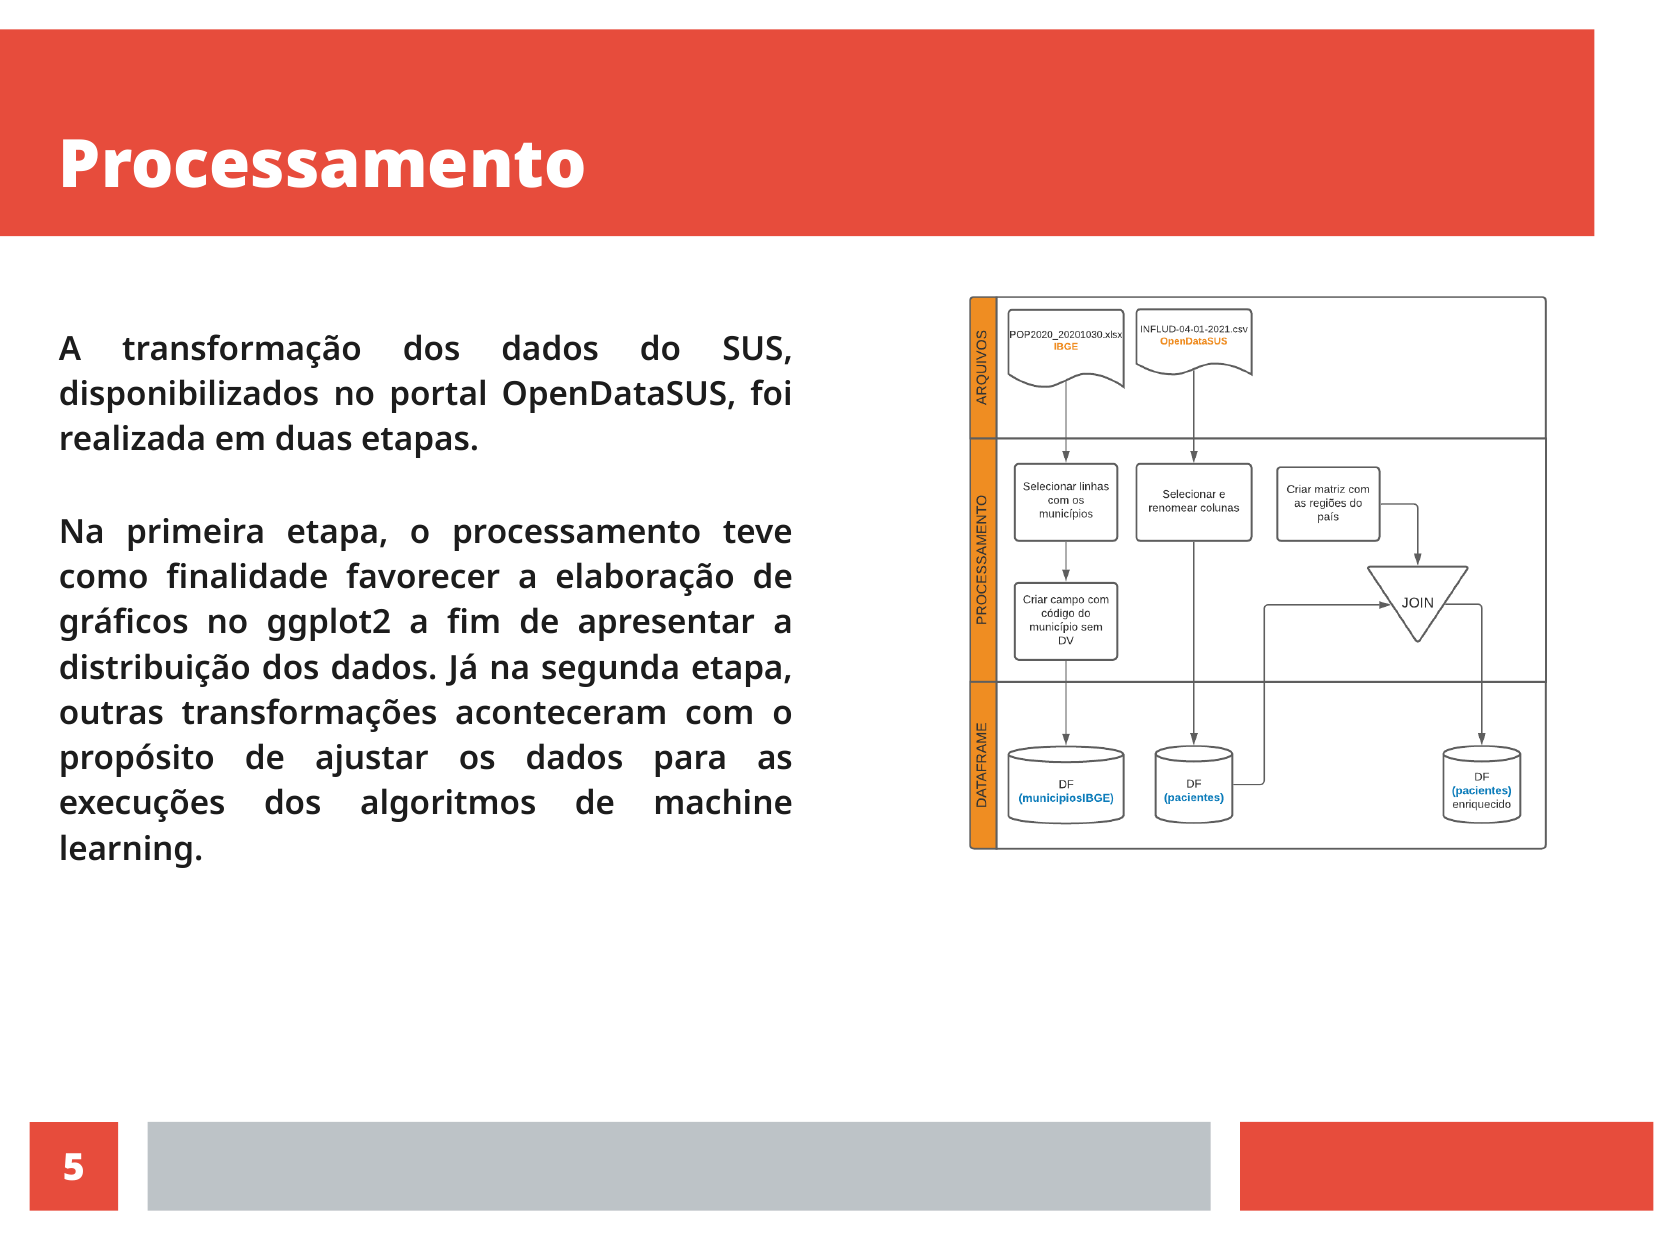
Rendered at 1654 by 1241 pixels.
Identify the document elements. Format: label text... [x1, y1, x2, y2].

list A transformação dos dados do SUS, disponibilizados no portal OpenDataSUS, foi realizada em duas etapas. [59, 324, 794, 507]
list Na primeira etapa, o processamento teve como finalidade favorecer a elaboração de gráficos no ggplot2 a fim de apresentar a distribuição dos dados. Já na segunda etapa, outras transformações aconteceram com o propósito de ajustar os dados para as execuções dos algoritmos de machine learning. [59, 507, 794, 875]
title Processamento [59, 59, 1595, 207]
picture [836, 271, 1571, 875]
